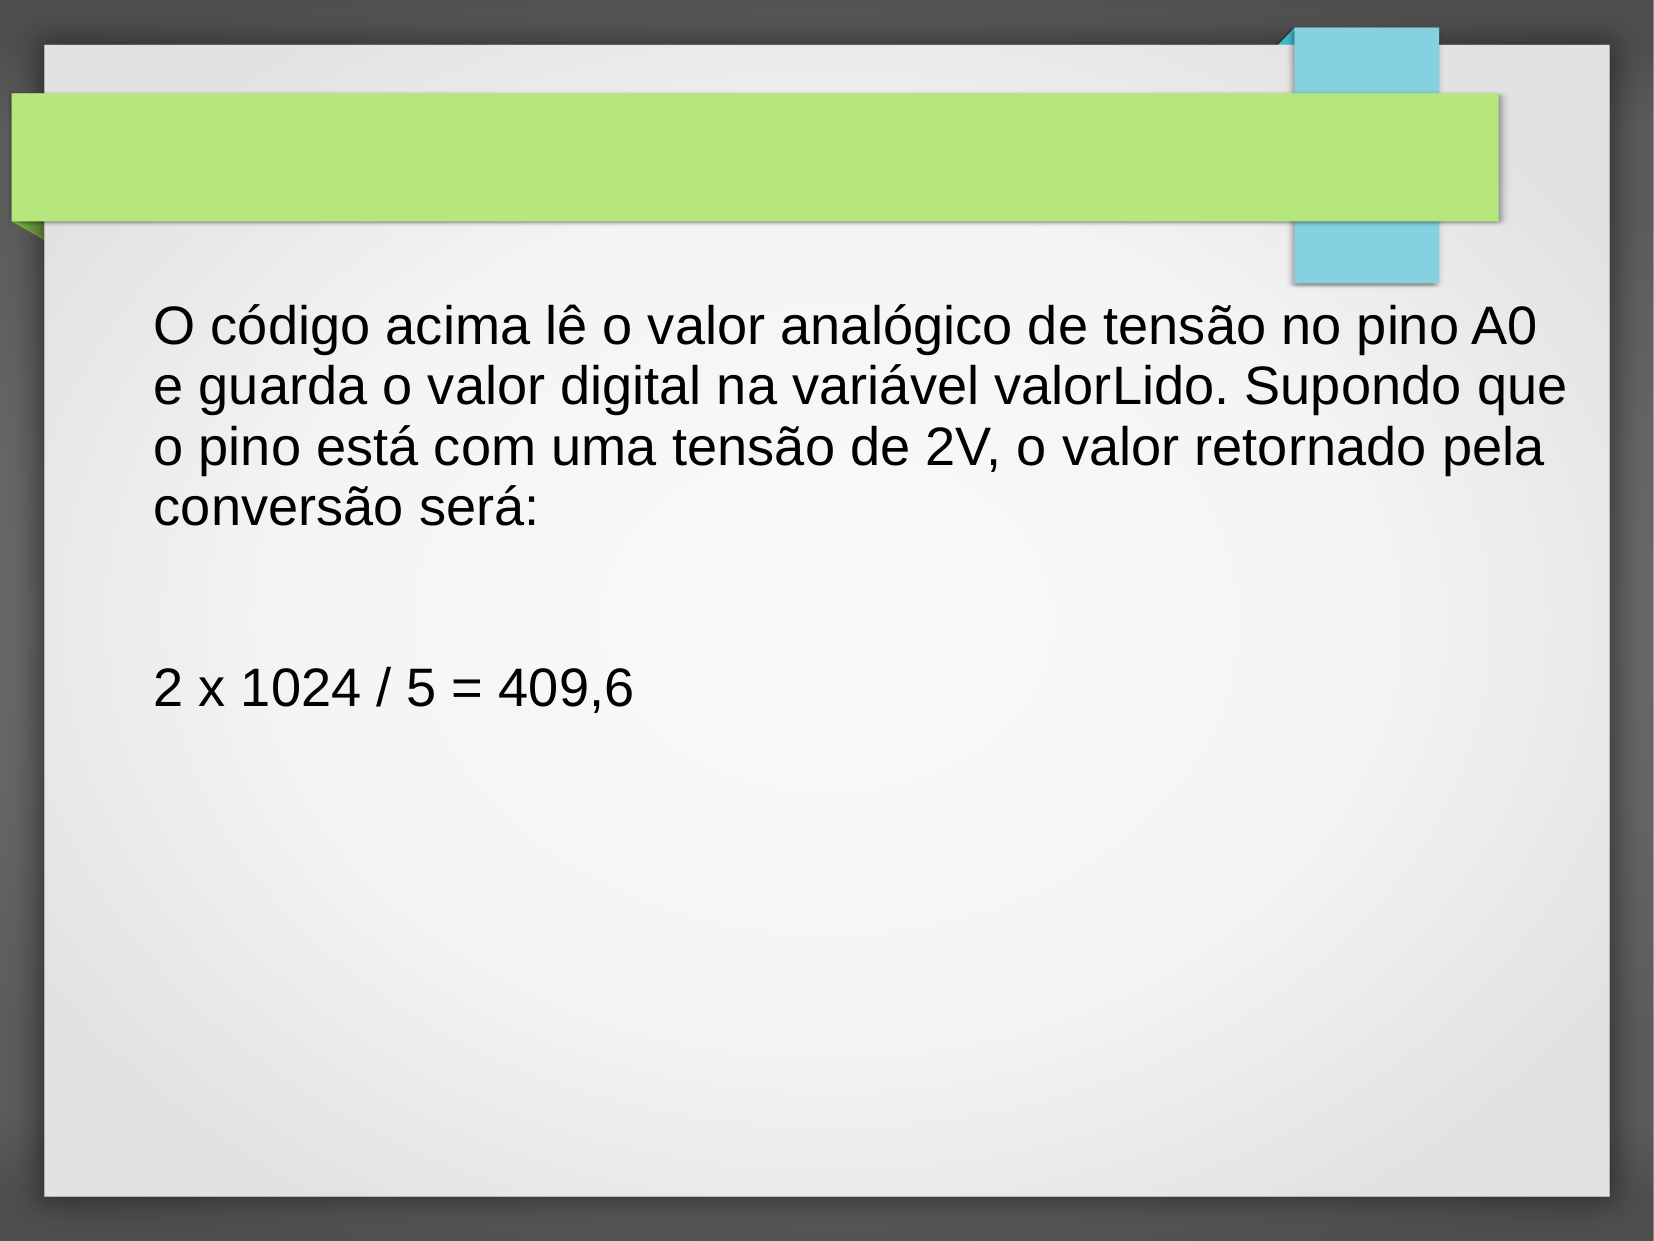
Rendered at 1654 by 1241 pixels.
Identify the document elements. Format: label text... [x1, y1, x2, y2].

picture [0, 0, 1654, 1241]
list O código acima lê o valor analógico de tensão no pino A0 e guarda o valor digital na variável valorLido. Supondo que o pino está com uma tensão de 2V, o valor retornado pela conversão será: 2 x 1024 / 5 = 409,6 [82, 295, 1571, 1015]
